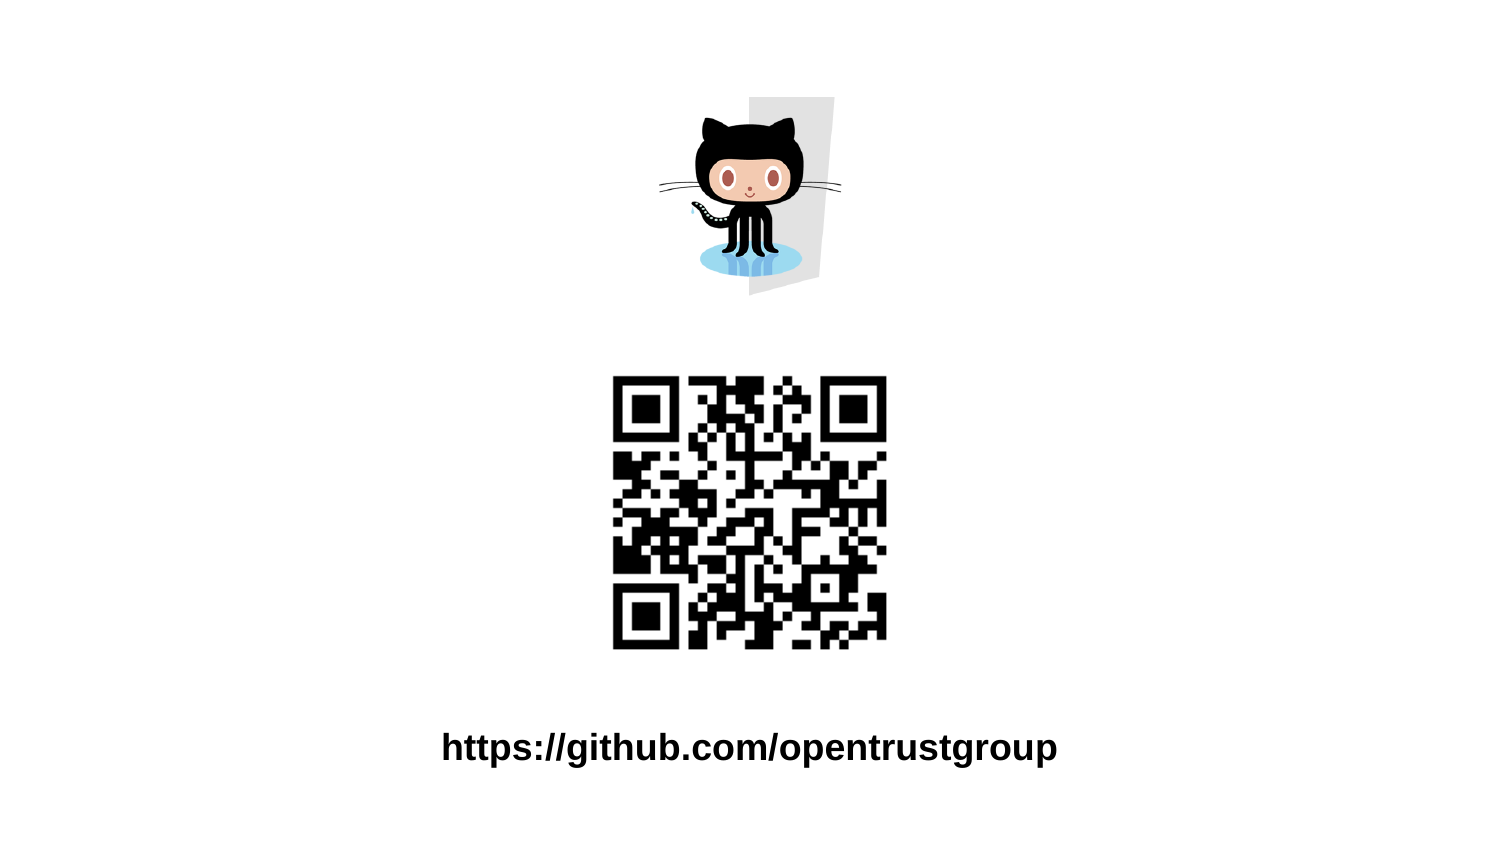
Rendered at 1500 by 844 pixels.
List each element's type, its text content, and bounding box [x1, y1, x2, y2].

text_box https://github.com/opentrustgroup [163, 708, 1337, 782]
picture [593, 356, 907, 670]
picture [605, 49, 895, 338]
